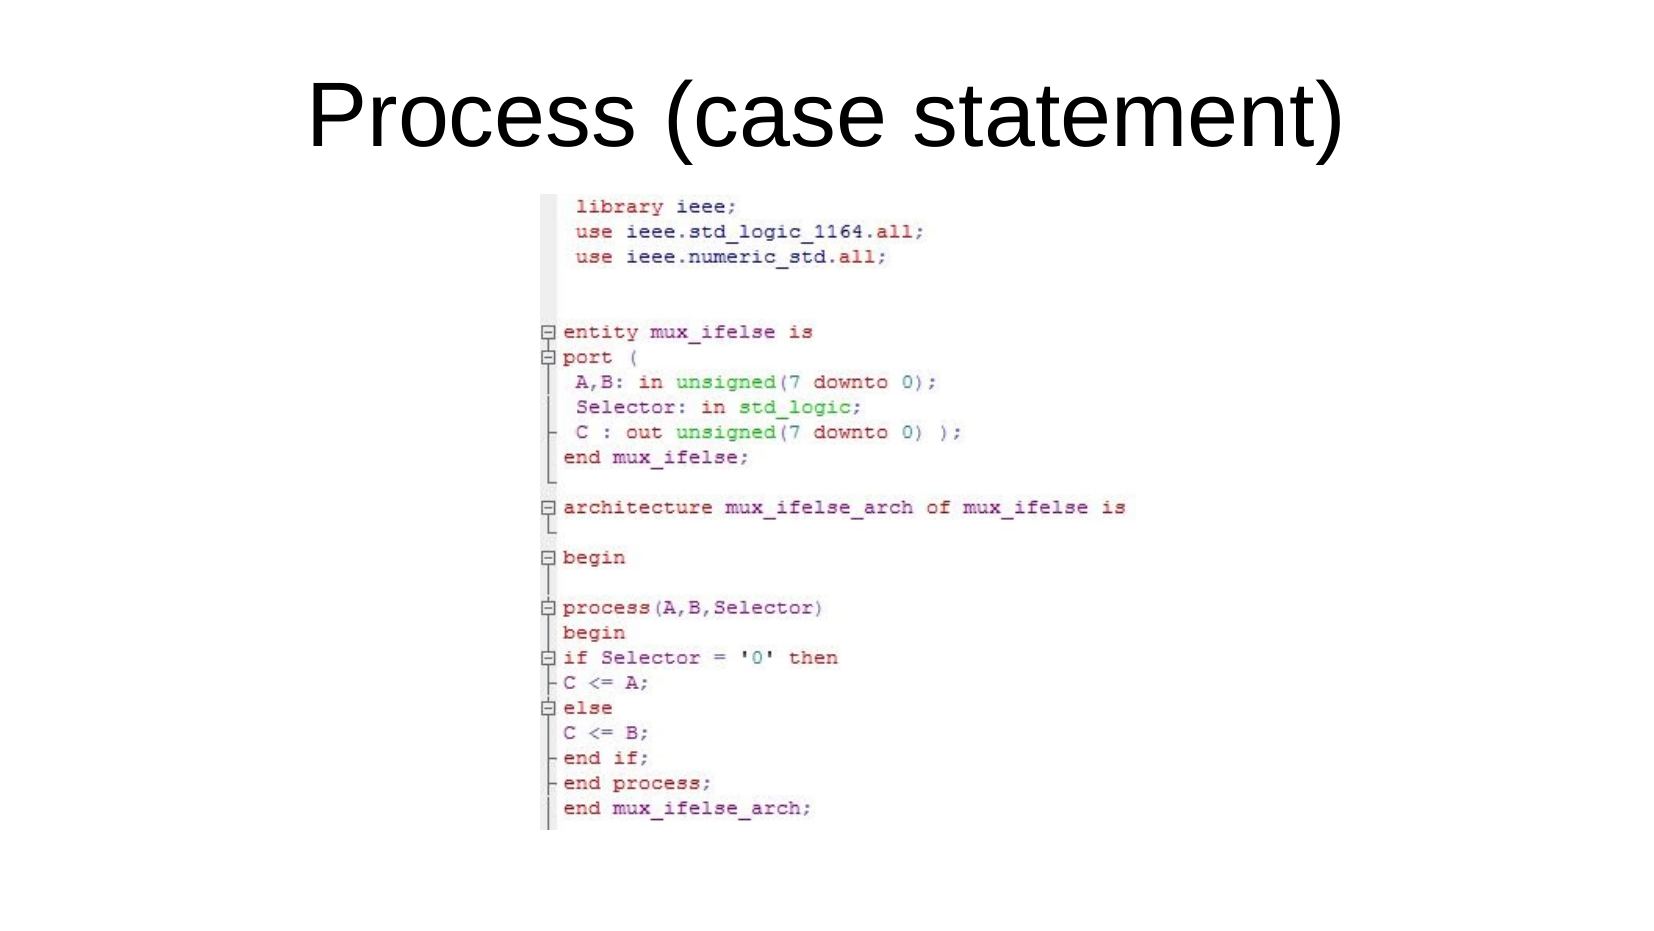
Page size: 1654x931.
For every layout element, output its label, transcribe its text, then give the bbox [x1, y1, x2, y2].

title Process (case statement) [82, 37, 1571, 193]
picture [540, 194, 1136, 830]
